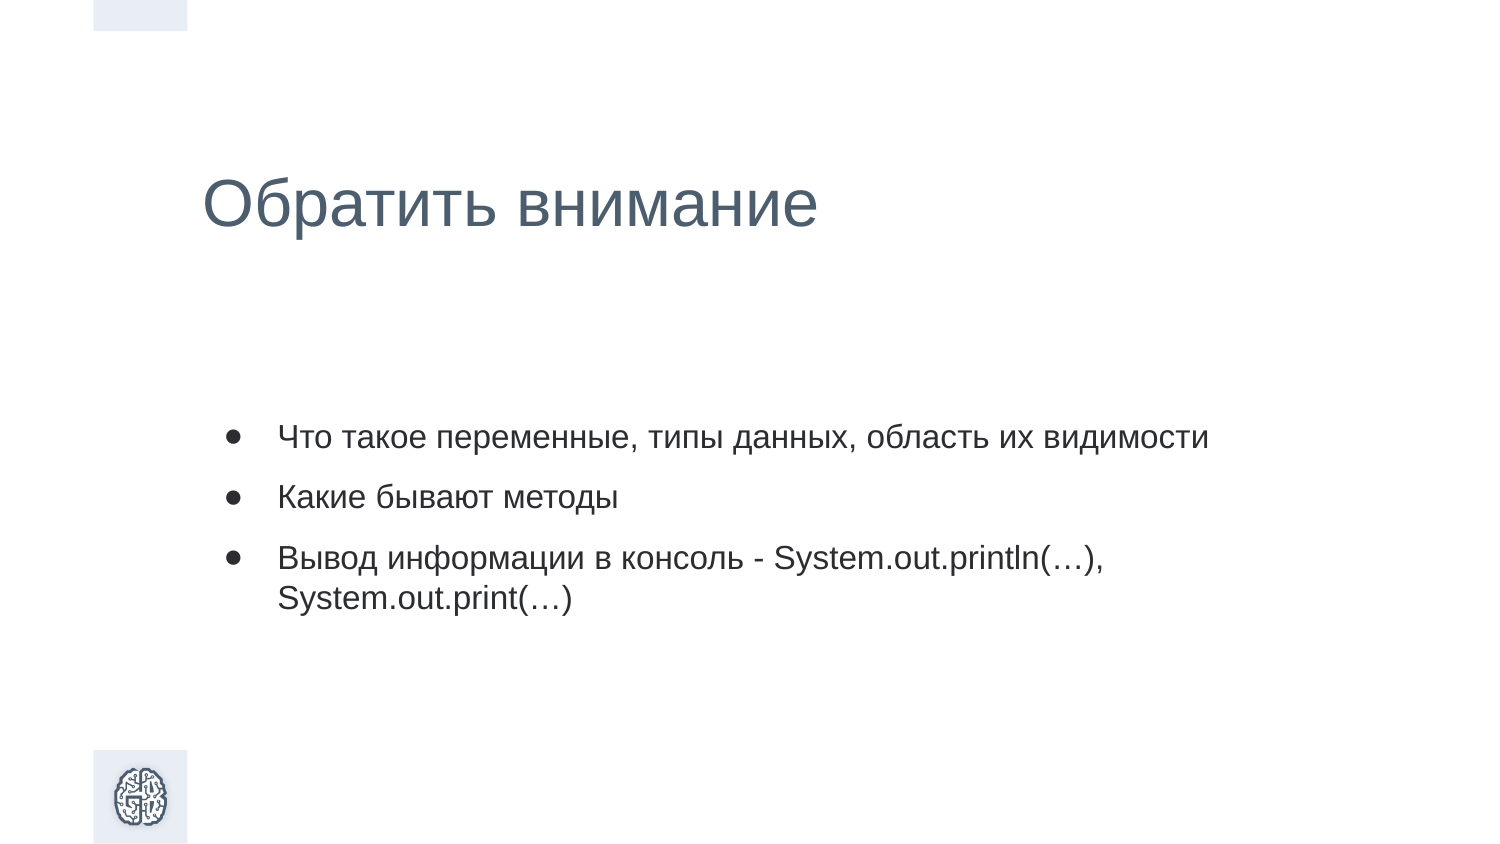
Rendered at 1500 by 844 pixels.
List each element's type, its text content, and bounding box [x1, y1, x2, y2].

text_box Обратить внимание [187, 93, 1312, 306]
text_box Что такое переменные, типы данных, область их видимости Какие бывают методы Вывод информации в консоль - System.out.println(…), System.out.print(…) [187, 334, 1302, 697]
picture [106, 760, 175, 834]
